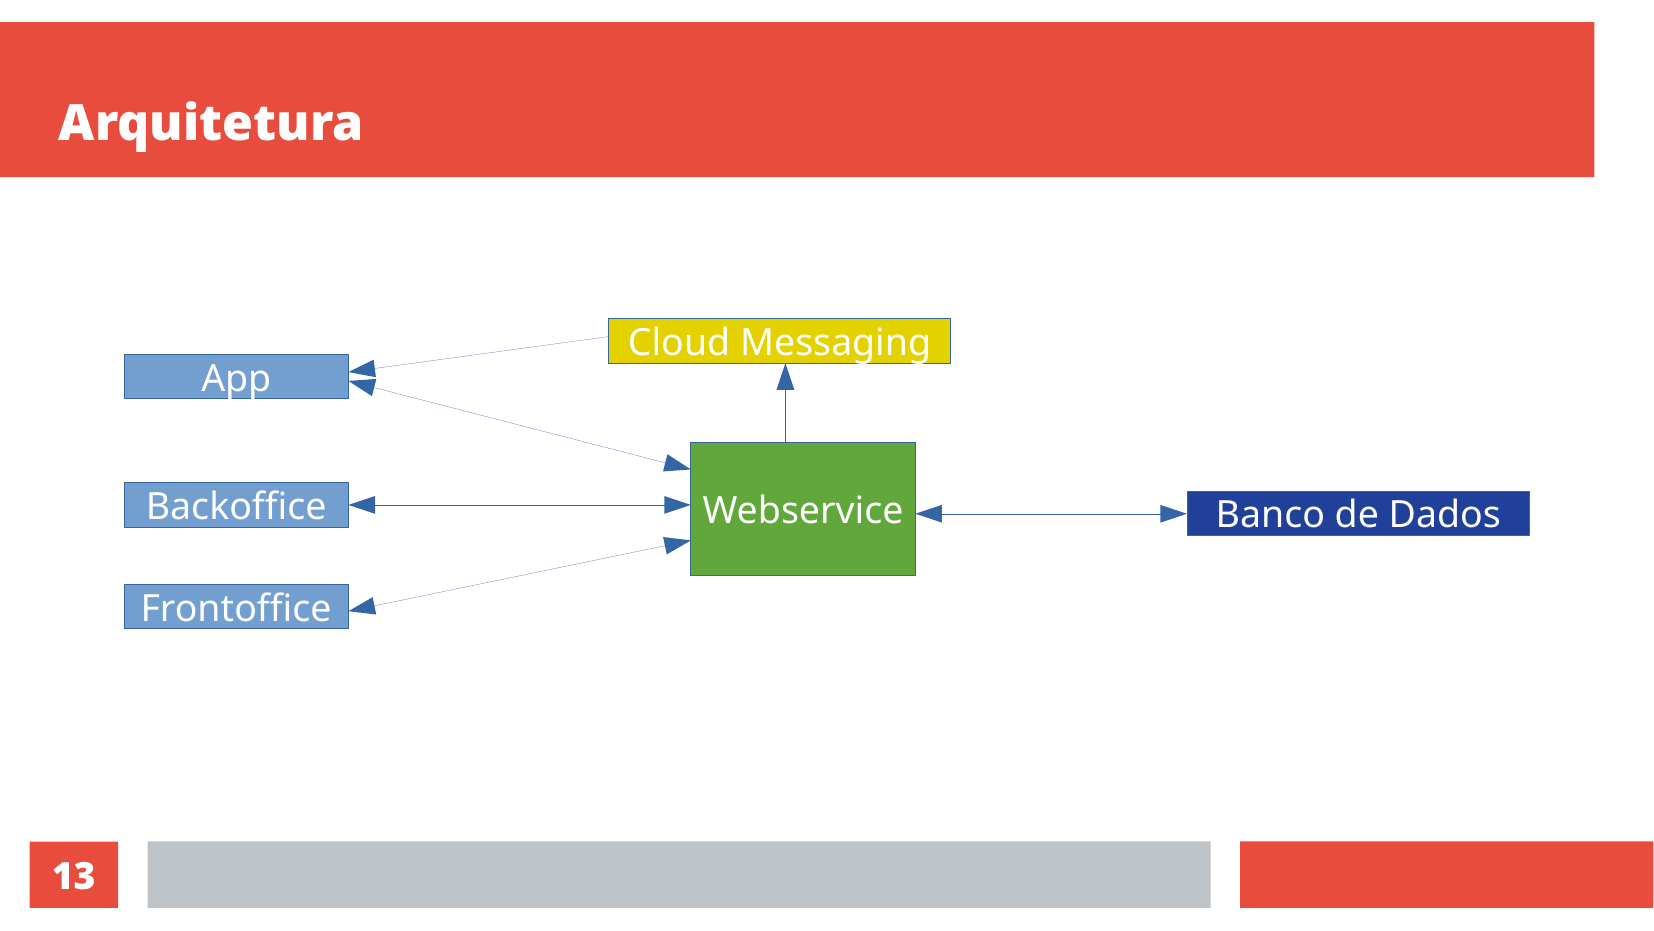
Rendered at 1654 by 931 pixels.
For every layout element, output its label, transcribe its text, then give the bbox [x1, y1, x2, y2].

text_box Cloud Messaging [608, 318, 951, 364]
text_box Banco de Dados [1187, 491, 1530, 536]
text_box Frontoffice [124, 584, 349, 629]
text_box App [231, 373, 243, 389]
text_box Backoffice [124, 482, 349, 528]
text_box App [124, 354, 349, 399]
text_box Webservice [690, 442, 916, 576]
title Arquitetura [59, 44, 1595, 156]
text_box App [254, 373, 266, 389]
